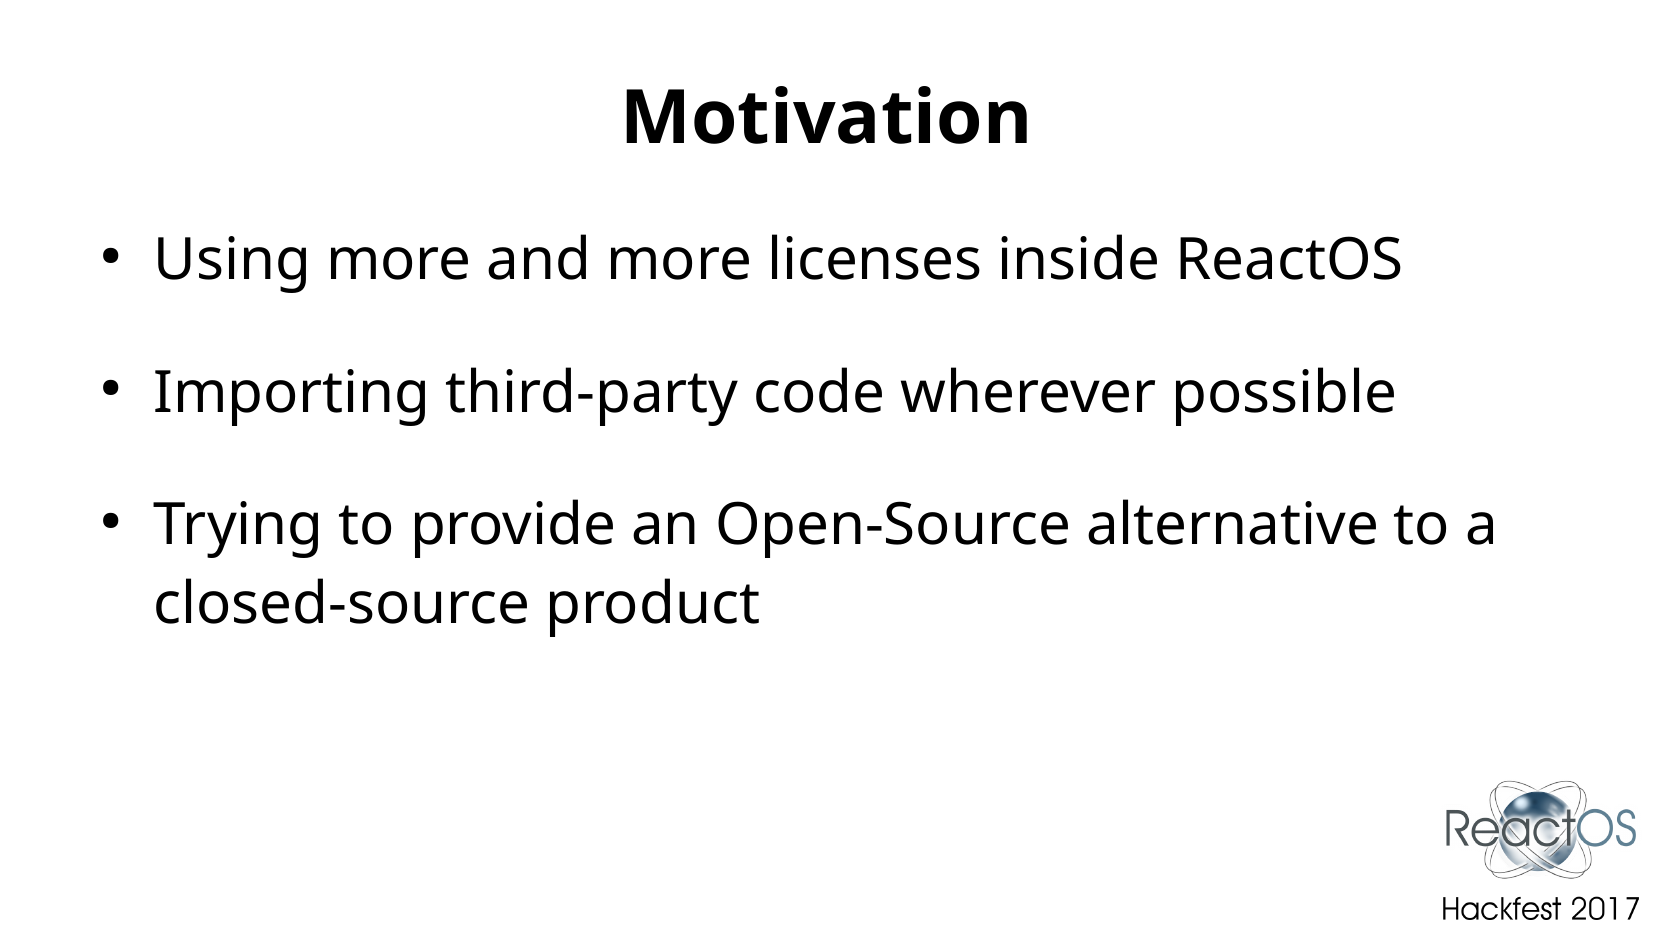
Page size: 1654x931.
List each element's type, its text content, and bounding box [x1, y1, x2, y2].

picture [1440, 779, 1642, 920]
list Using more and more licenses inside ReactOS Importing third-party code wherever possible Trying to provide an Open-Source alternative to a closed-source product [82, 217, 1571, 758]
title Motivation [82, 37, 1571, 193]
